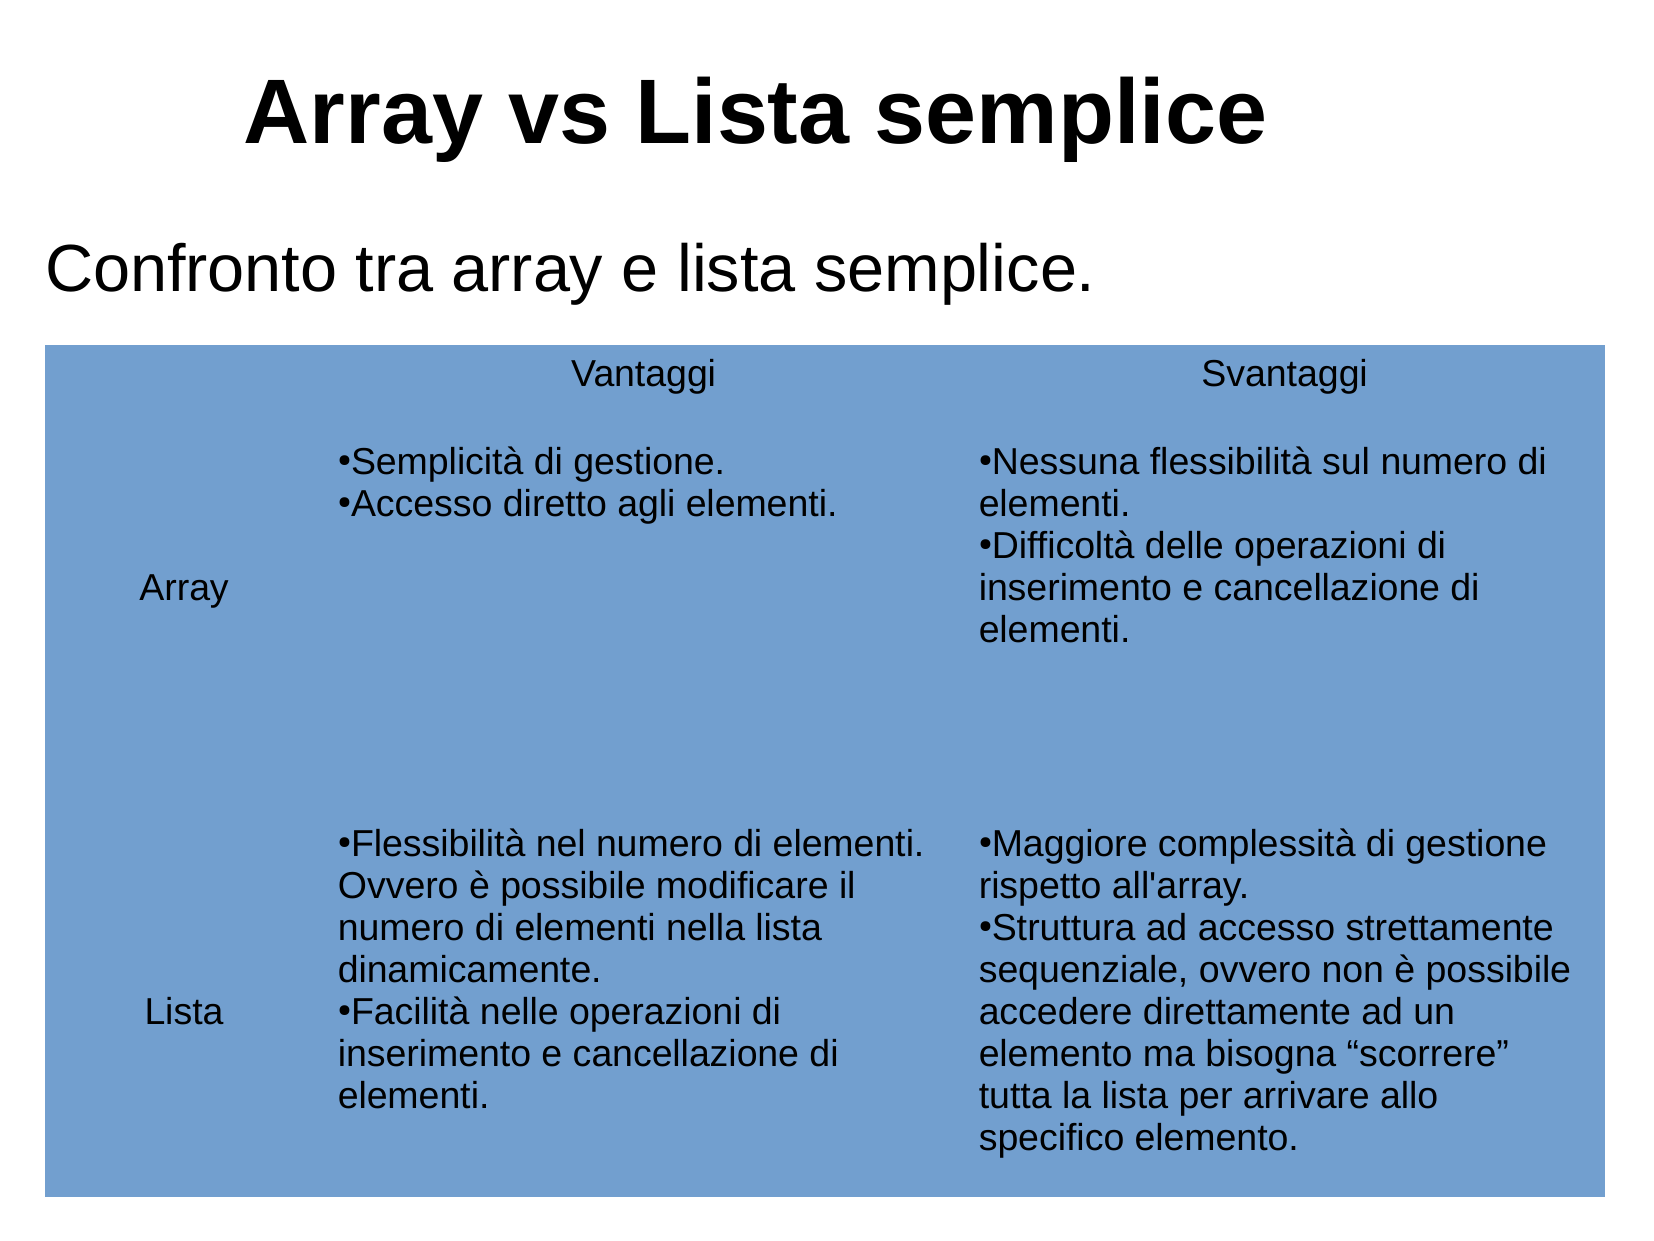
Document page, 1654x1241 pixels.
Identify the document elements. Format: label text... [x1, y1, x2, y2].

table_cell Array [45, 434, 323, 815]
table_cell Lista [45, 815, 323, 1197]
table_cell Flessibilità nel numero di elementi. Ovvero è possibile modificare il numero di elementi nella lista dinamicamente. Facilità nelle operazioni di inserimento e cancellazione di elementi. [323, 815, 964, 1197]
table_header [45, 345, 323, 434]
subtitle Confronto tra array e lista semplice. [45, 225, 1591, 345]
table_cell Semplicità di gestione. Accesso diretto agli elementi. [323, 434, 964, 815]
table_header Svantaggi [964, 345, 1605, 434]
table_cell Maggiore complessità di gestione rispetto all'array. Struttura ad accesso strettamente sequenziale, ovvero non è possibile accedere direttamente ad un elemento ma bisogna “scorrere” tutta la lista per arrivare allo specifico elemento. [964, 815, 1605, 1197]
table_cell Nessuna flessibilità sul numero di elementi. Difficoltà delle operazioni di inserimento e cancellazione di elementi. [964, 434, 1605, 815]
title Array vs Lista semplice [11, 2, 1501, 211]
table_header Vantaggi [323, 345, 964, 434]
